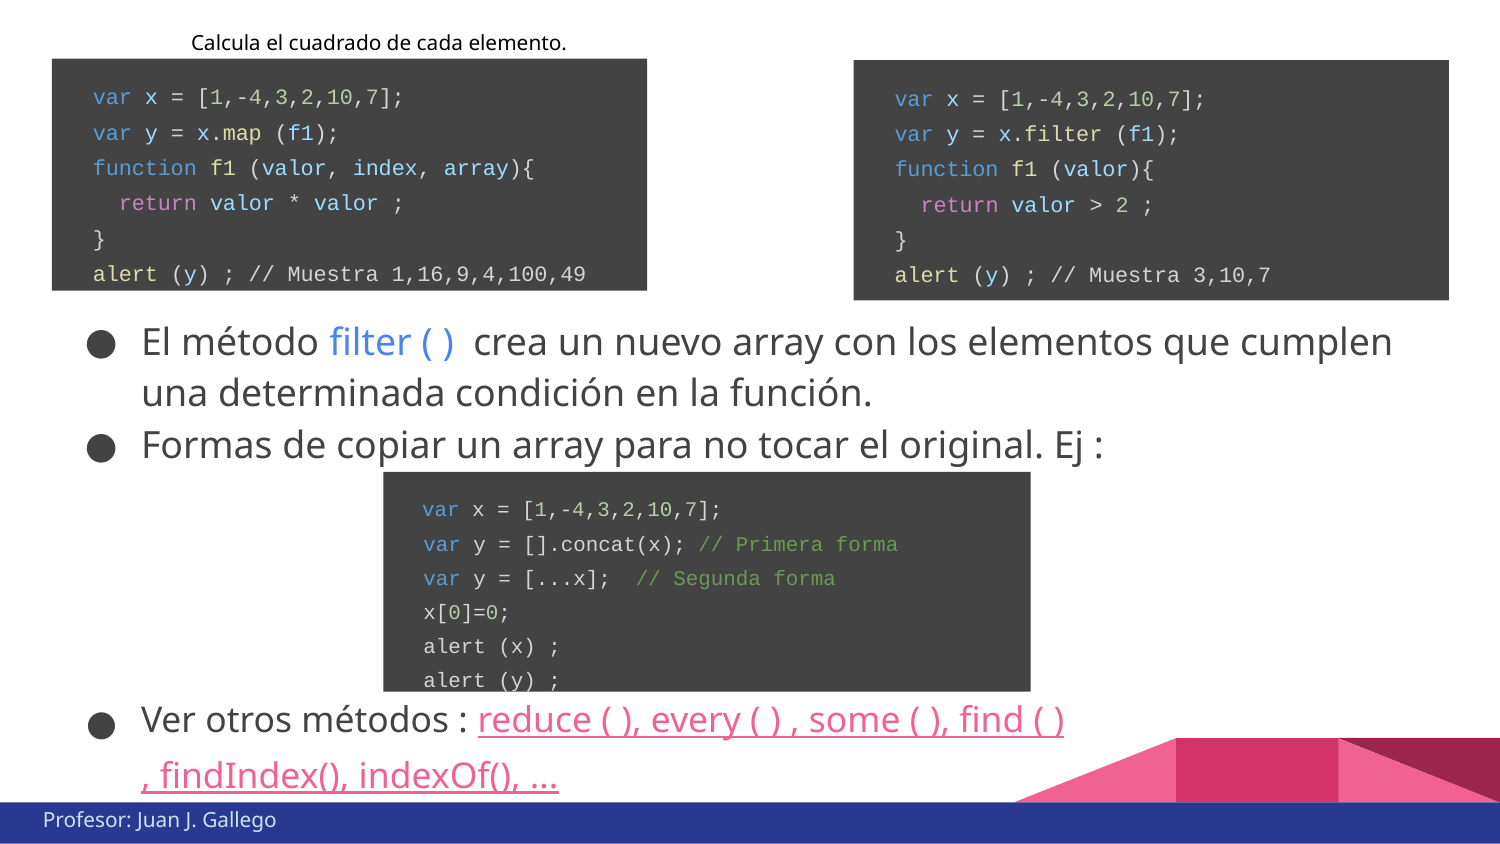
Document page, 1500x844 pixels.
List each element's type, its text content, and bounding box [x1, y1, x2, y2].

text_box var x = [1,-4,3,2,10,7]; var y = [].concat(x); // Primera forma var y = [...x]; // Segunda forma x[0]=0; alert (x) ; alert (y) ; [383, 471, 1031, 692]
text_box Calcula el cuadrado de cada elemento. [176, 14, 627, 126]
text_box var x = [1,-4,3,2,10,7]; var y = x.filter (f1); function f1 (valor){ return valor > 2 ; } alert (y) ; // Muestra 3,10,7 [853, 60, 1449, 301]
text_box var x = [1,-4,3,2,10,7]; var y = x.map (f1); function f1 (valor, index, array){ return valor * valor ; } alert (y) ; // Muestra 1,16,9,4,100,49 [51, 58, 648, 291]
list El método filter ( ) crea un nuevo array con los elementos que cumplen una determinada condición en la función. Formas de copiar un array para no tocar el original. Ej : Ver otros métodos : reduce ( ), every ( ) , some ( ), find ( ), findIndex(), indexOf(), ... [51, 47, 1449, 750]
